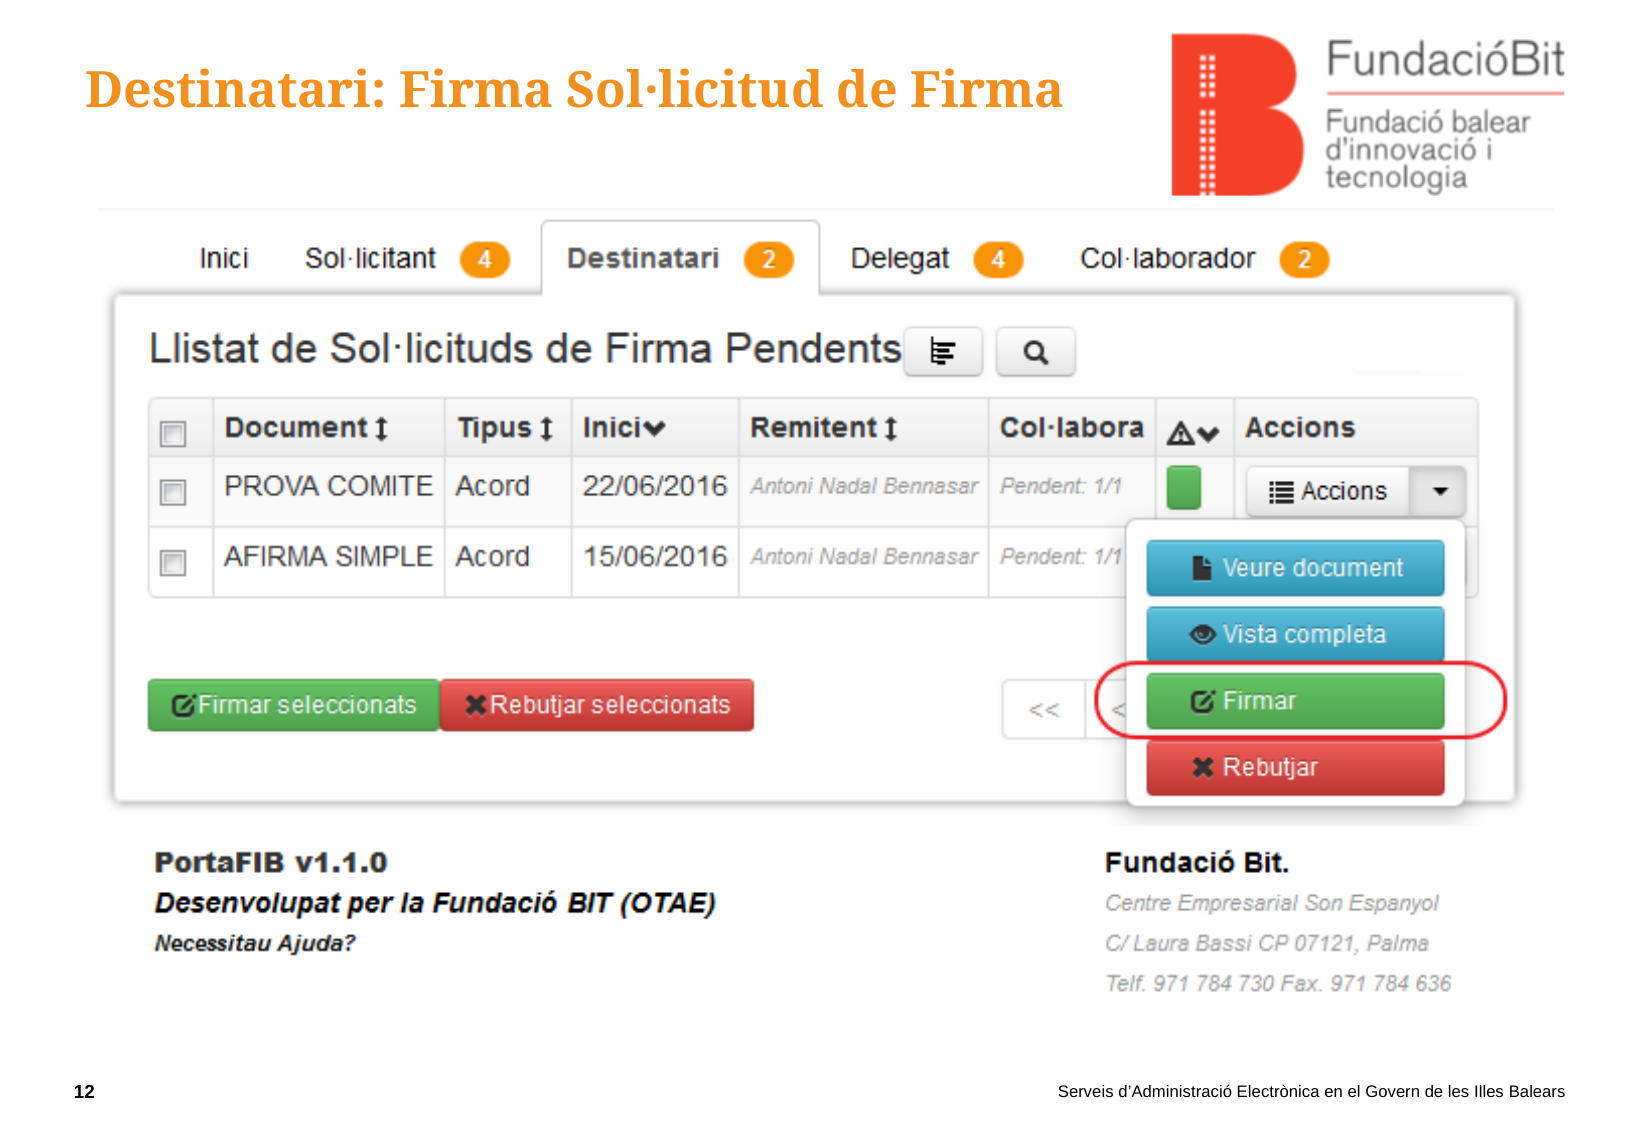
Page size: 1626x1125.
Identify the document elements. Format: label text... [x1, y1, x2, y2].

slide_number <número> [73, 1079, 125, 1104]
text_box Destinatari: Firma Sol·licitud de Firma [72, 57, 1155, 161]
picture [98, 24, 1602, 1030]
